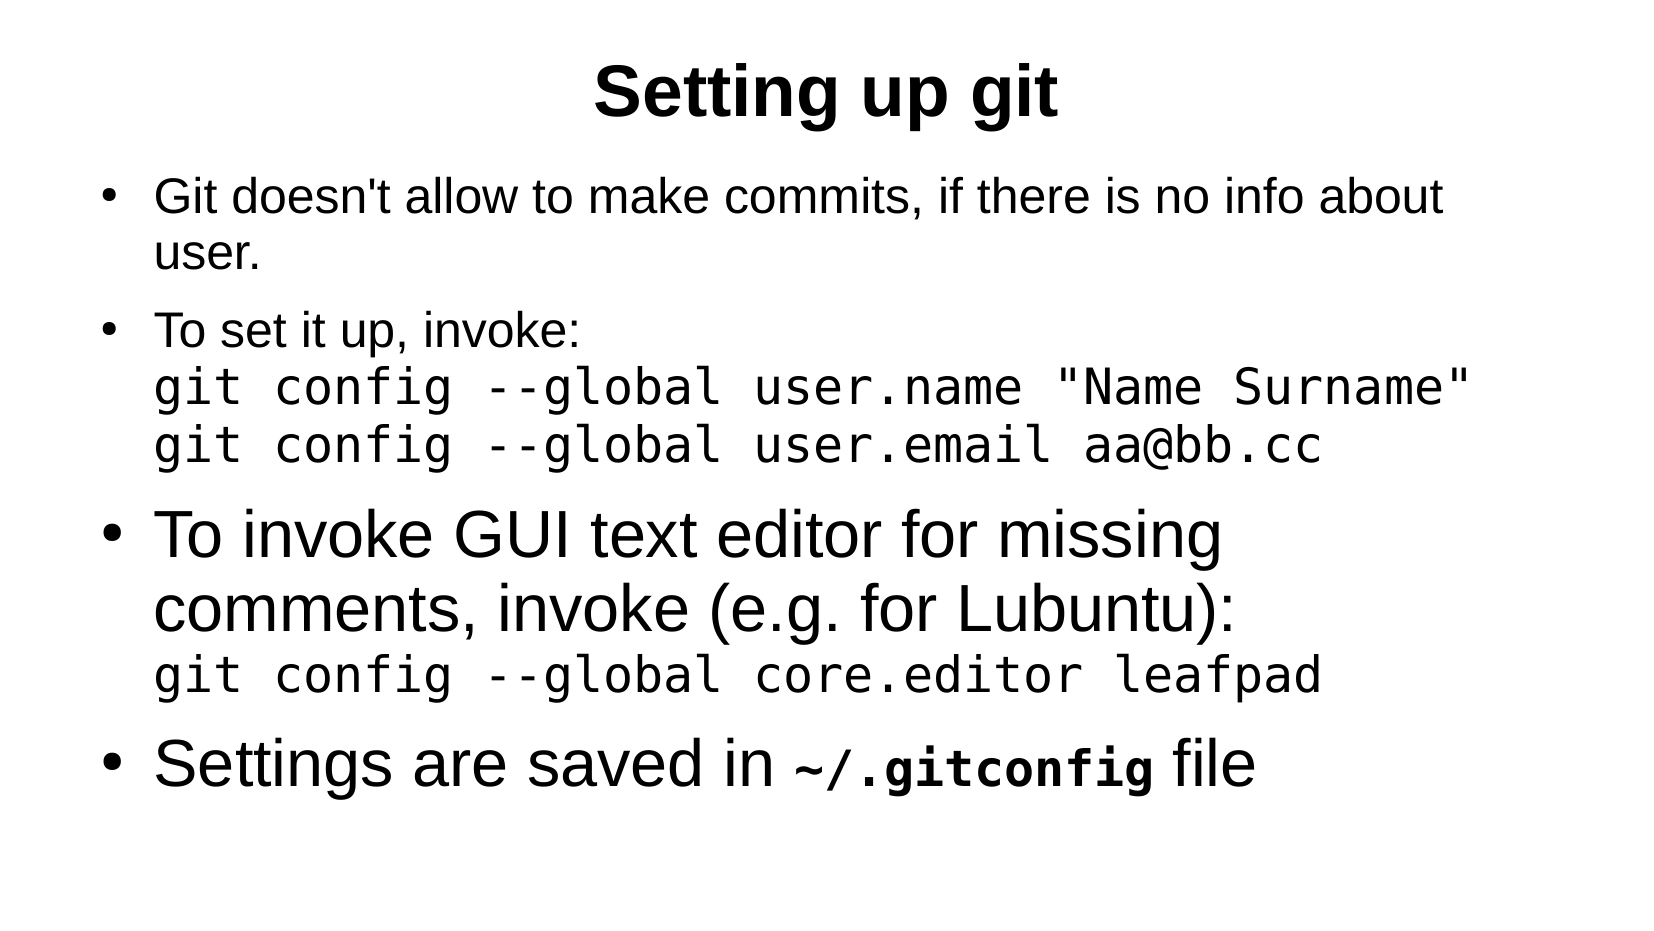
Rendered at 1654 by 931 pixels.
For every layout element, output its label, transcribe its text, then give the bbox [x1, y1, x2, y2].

title Setting up git [82, 37, 1571, 147]
list Git doesn't allow to make commits, if there is no info about user. To set it up, invoke: git config --global user.name "Name Surname" git config --global user.email aa@bb.cc To invoke GUI text editor for missing comments, invoke (e.g. for Lubuntu): git config --global core.editor leafpad Settings are saved in ~/.gitconfig file [82, 168, 1538, 889]
